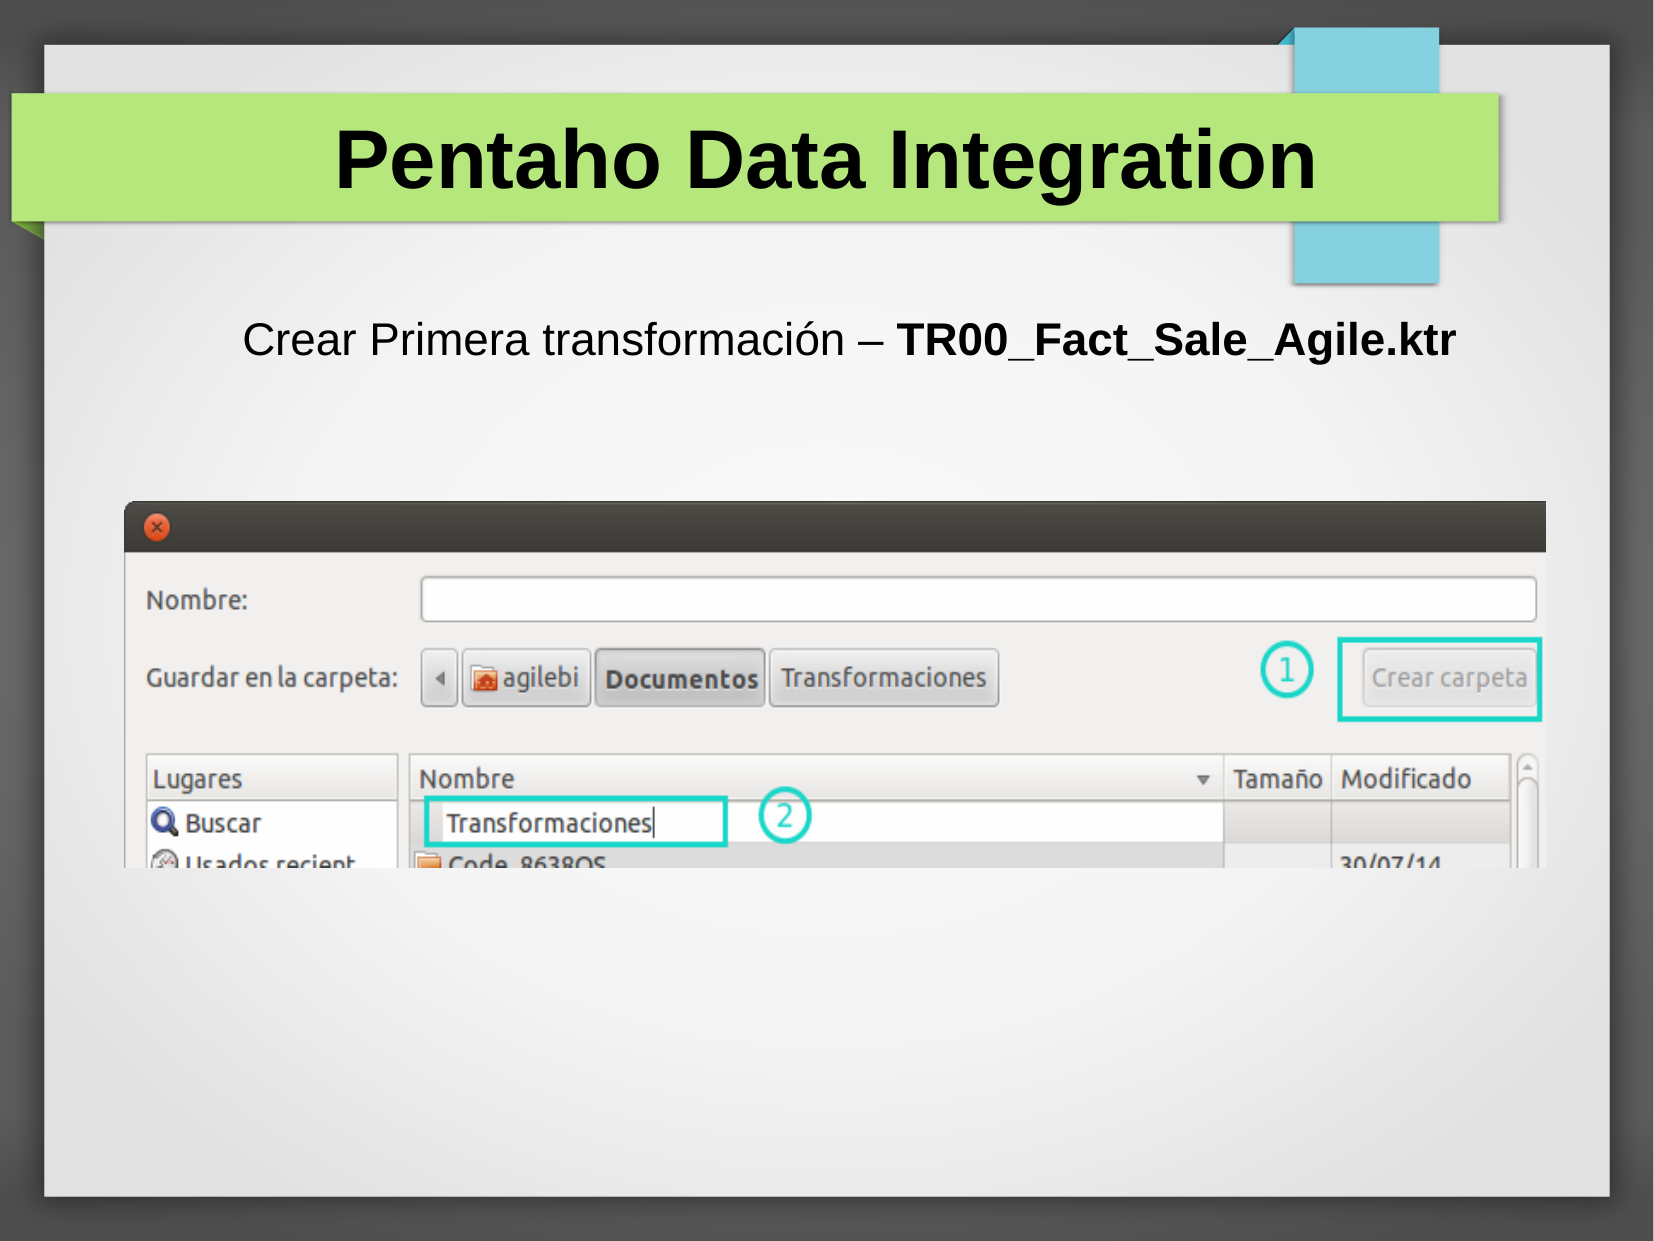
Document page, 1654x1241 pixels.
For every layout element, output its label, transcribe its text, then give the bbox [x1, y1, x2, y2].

text_box Crear Primera transformación – TR00_Fact_Sale_Agile.ktr [227, 306, 1472, 373]
picture [0, 0, 1654, 1241]
title Pentaho Data Integration [70, 106, 1583, 213]
